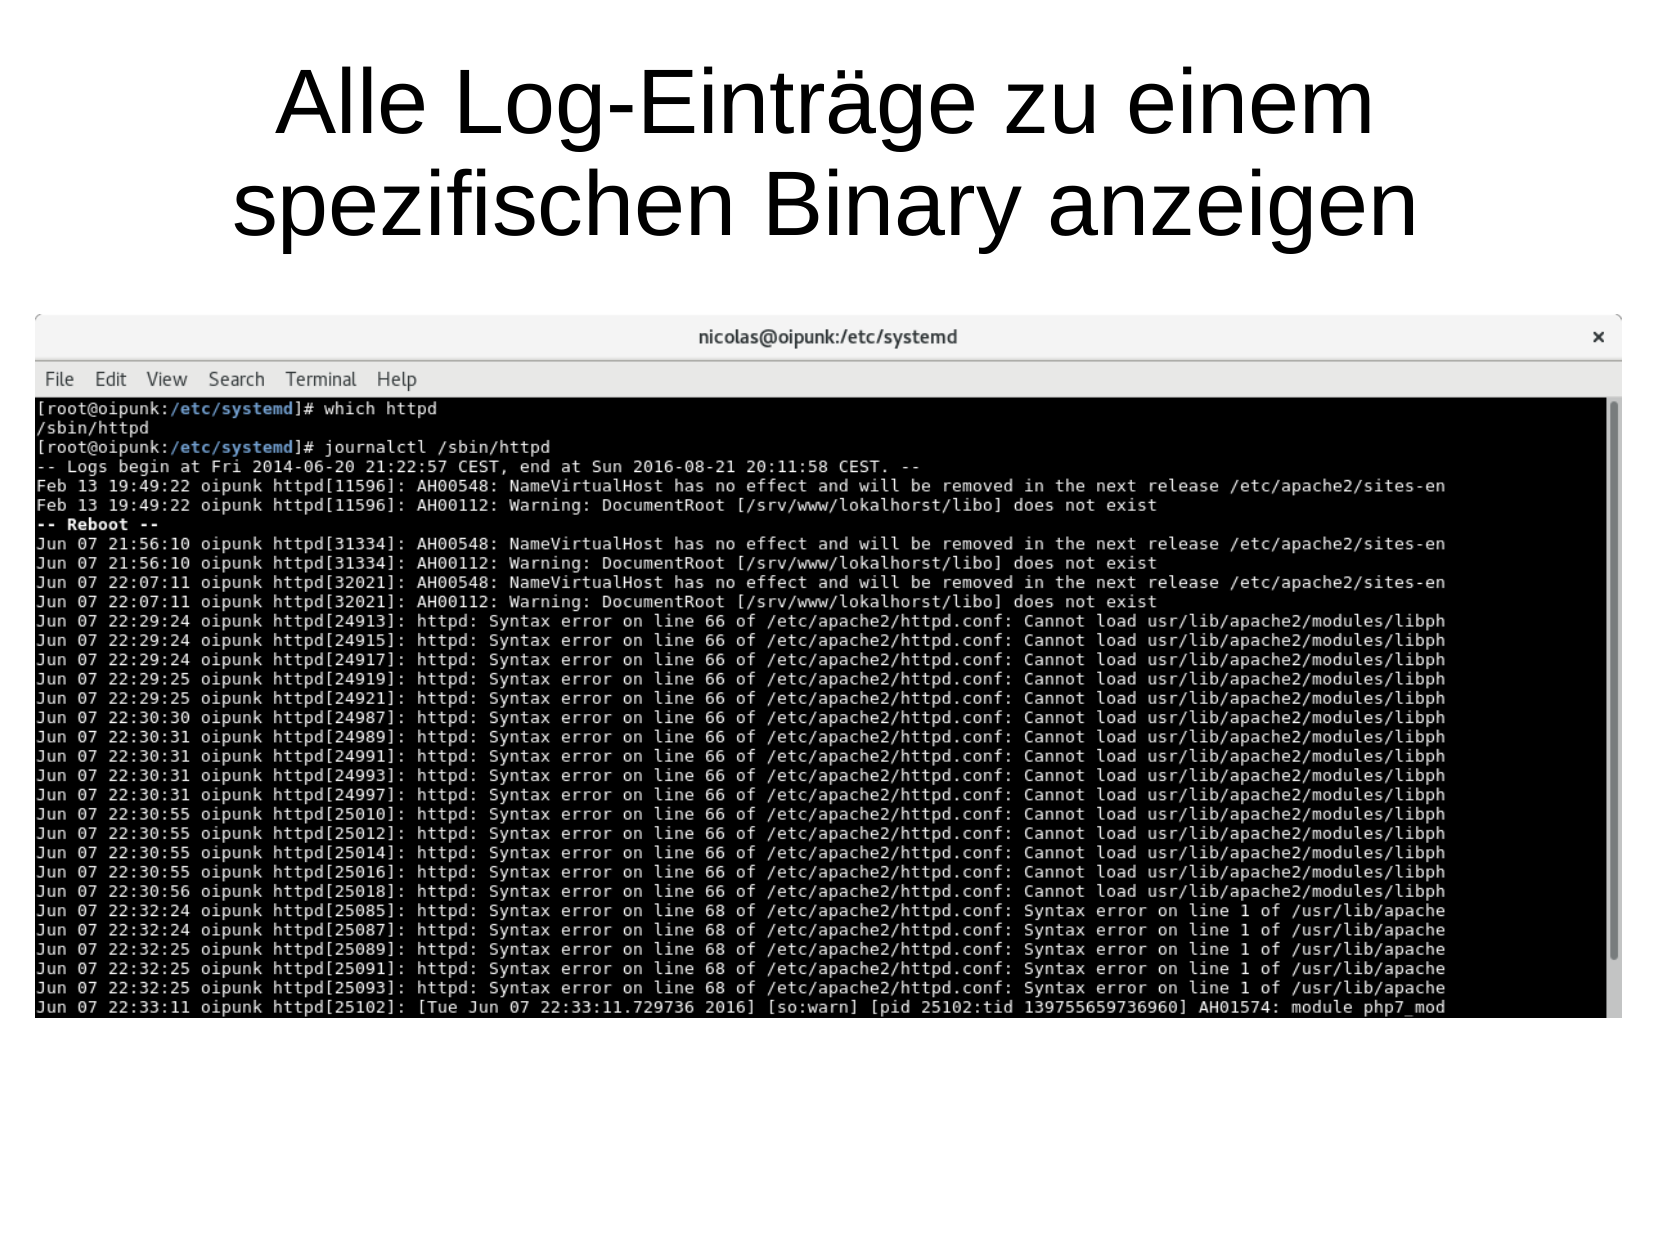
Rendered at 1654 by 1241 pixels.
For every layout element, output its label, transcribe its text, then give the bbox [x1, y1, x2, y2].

picture [35, 314, 1622, 1018]
title Alle Log-Einträge zu einem spezifischen Binary anzeigen [82, 49, 1571, 257]
